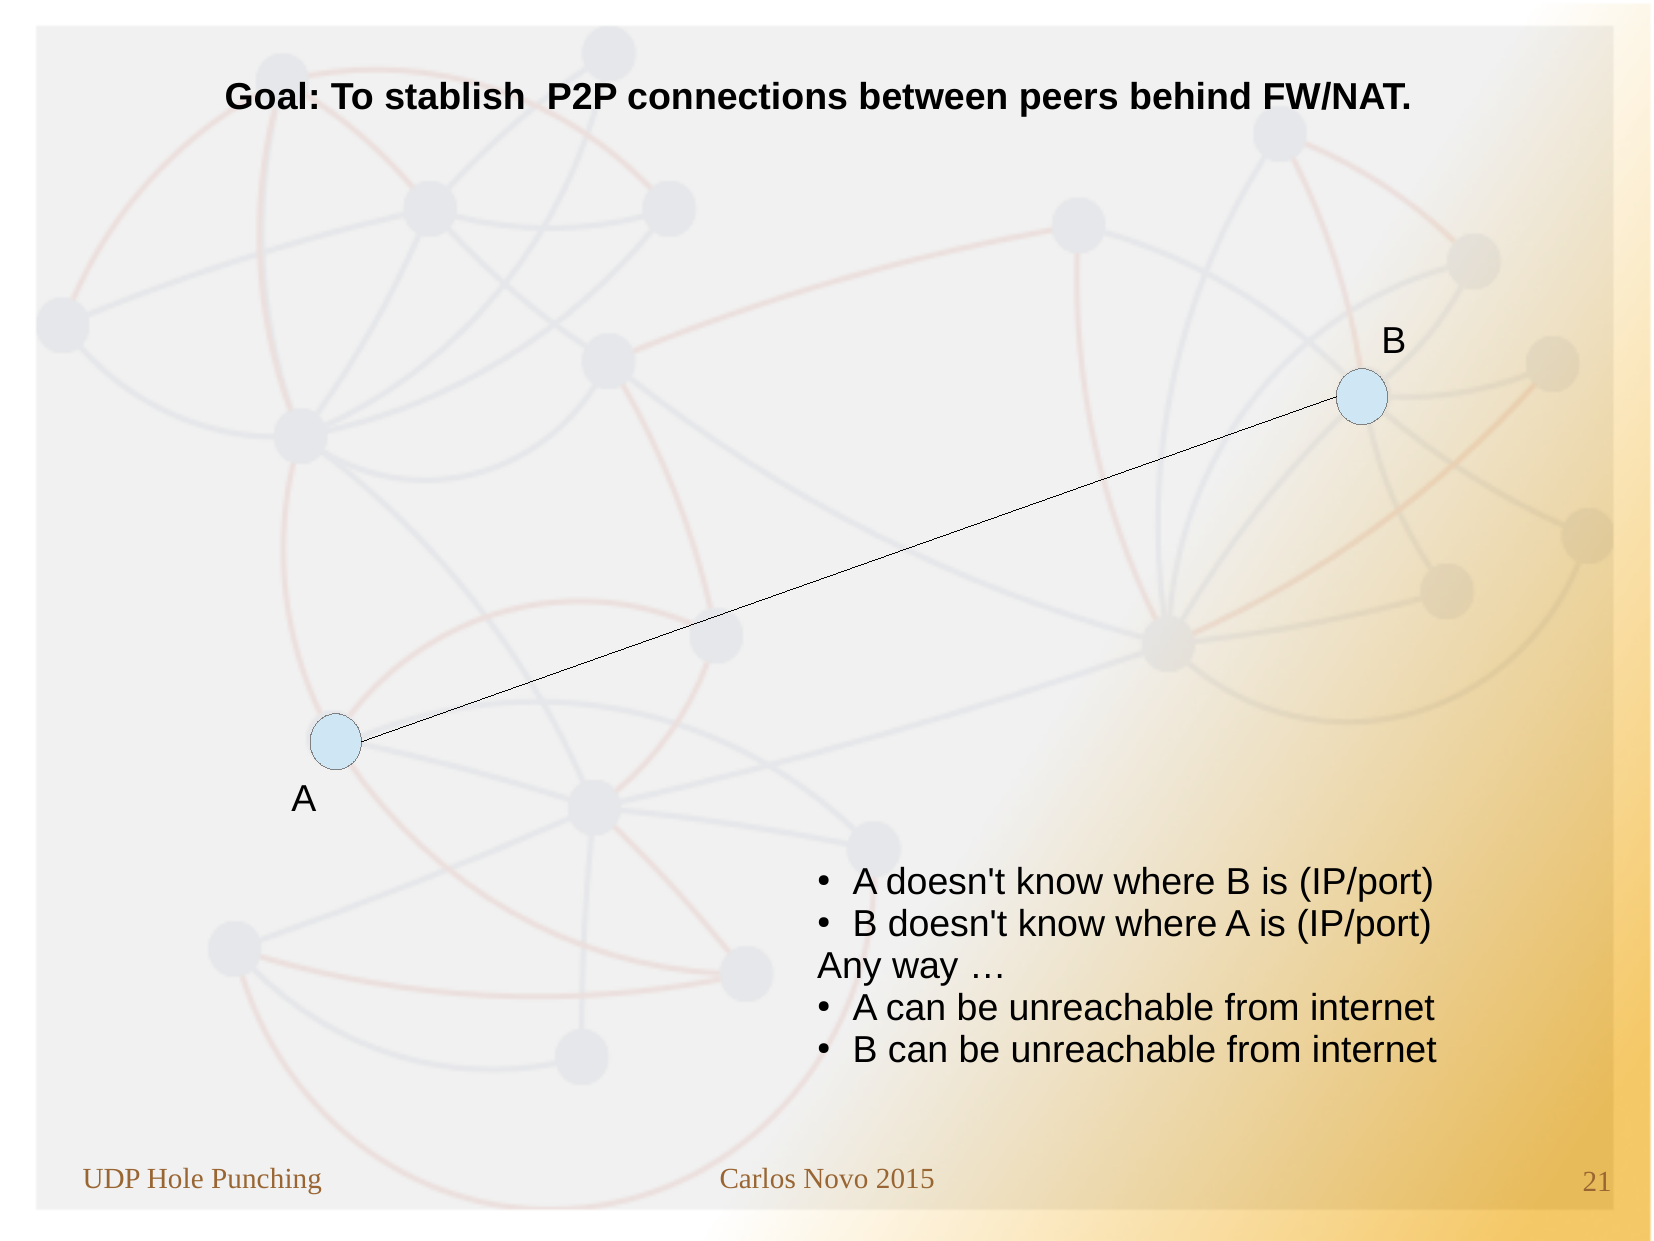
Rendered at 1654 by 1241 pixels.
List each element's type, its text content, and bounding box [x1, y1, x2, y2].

text_box [310, 713, 362, 770]
picture [0, 0, 1654, 1241]
text_box [1336, 368, 1388, 425]
text_box A doesn't know where B is (IP/port) B doesn't know where A is (IP/port) Any way … A can be unreachable from internet B can be unreachable from internet [802, 853, 1570, 1099]
text_box Goal: To stablish P2P connections between peers behind FW/NAT. [224, 52, 1429, 142]
text_box A [276, 769, 332, 827]
text_box B [1366, 311, 1422, 369]
